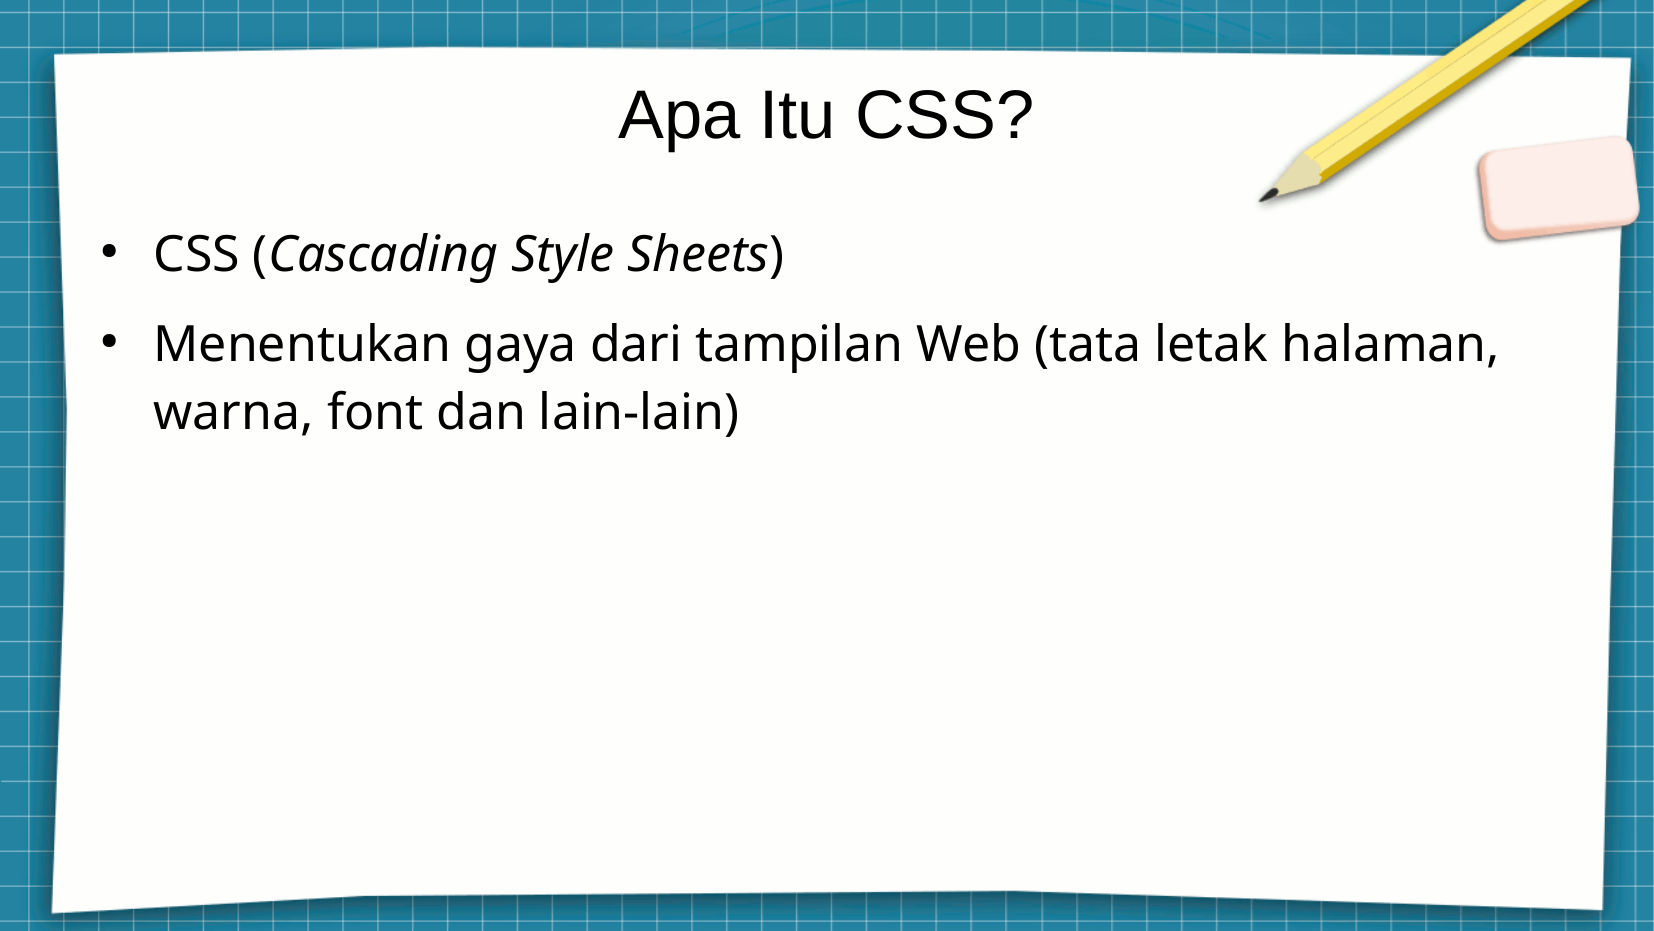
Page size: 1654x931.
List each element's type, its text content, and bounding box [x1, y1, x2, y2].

list CSS (Cascading Style Sheets) Menentukan gaya dari tampilan Web (tata letak halaman, warna, font dan lain-lain) [82, 217, 1571, 758]
title Apa Itu CSS? [82, 37, 1571, 193]
picture [0, 0, 1654, 931]
